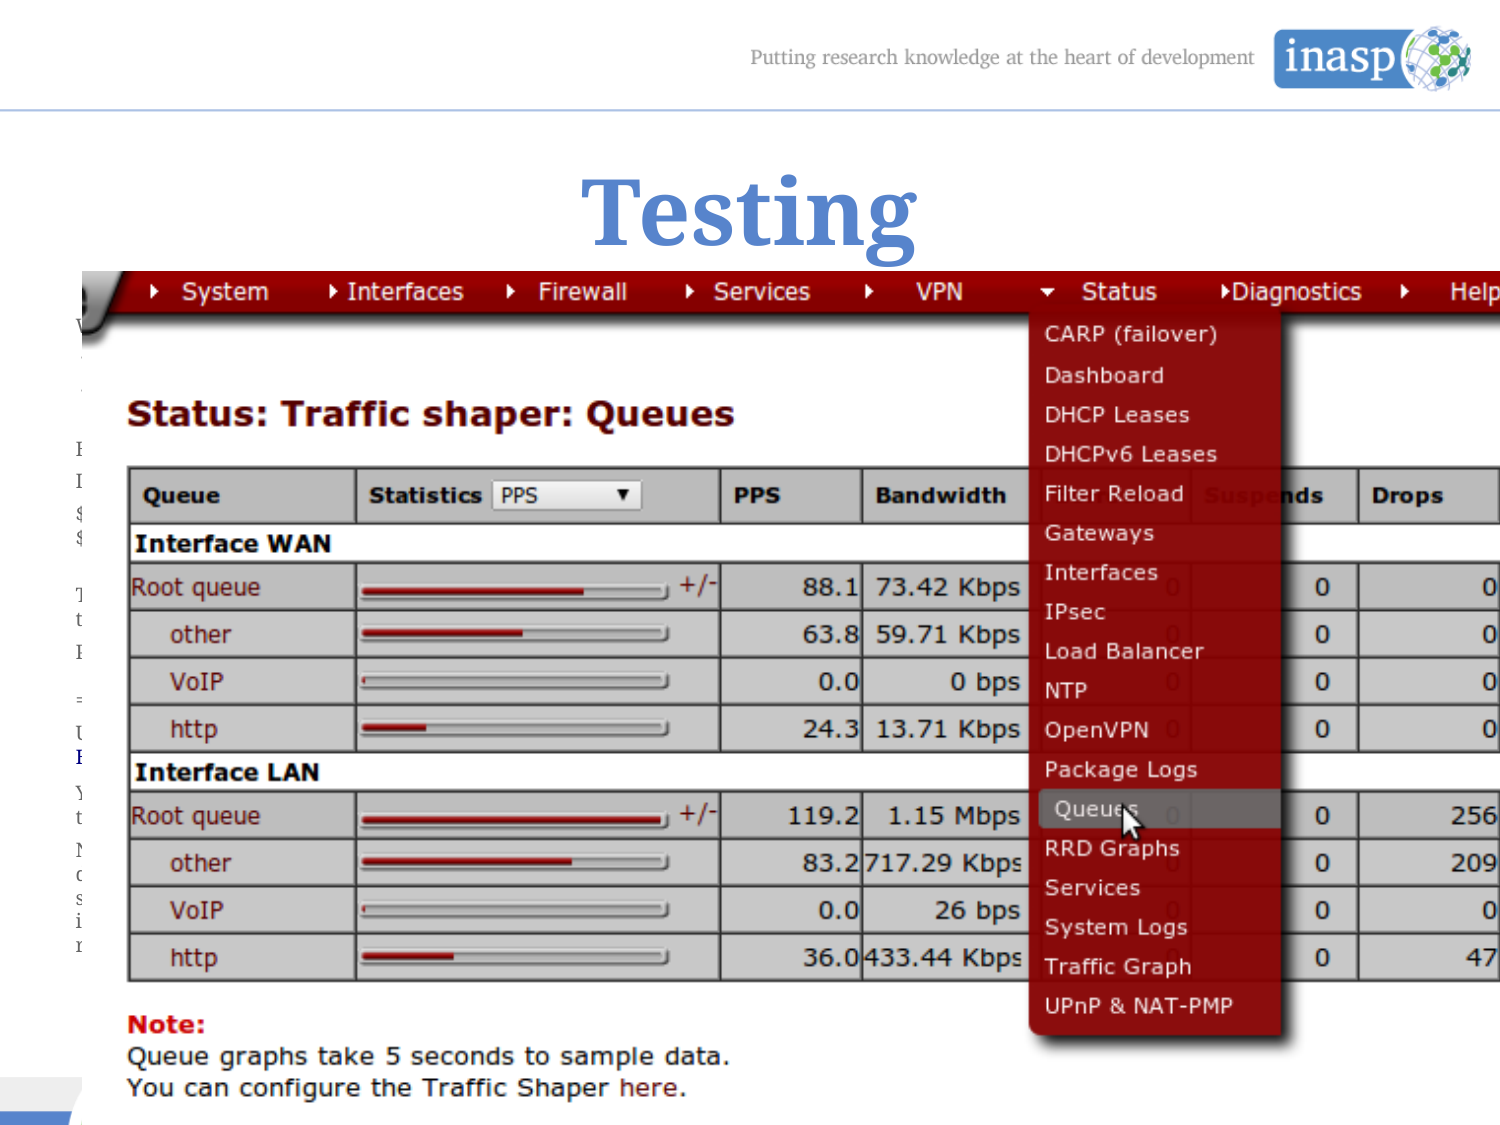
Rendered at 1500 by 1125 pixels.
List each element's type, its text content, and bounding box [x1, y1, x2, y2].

picture [0, 0, 1500, 1125]
title Testing [75, 129, 1426, 313]
